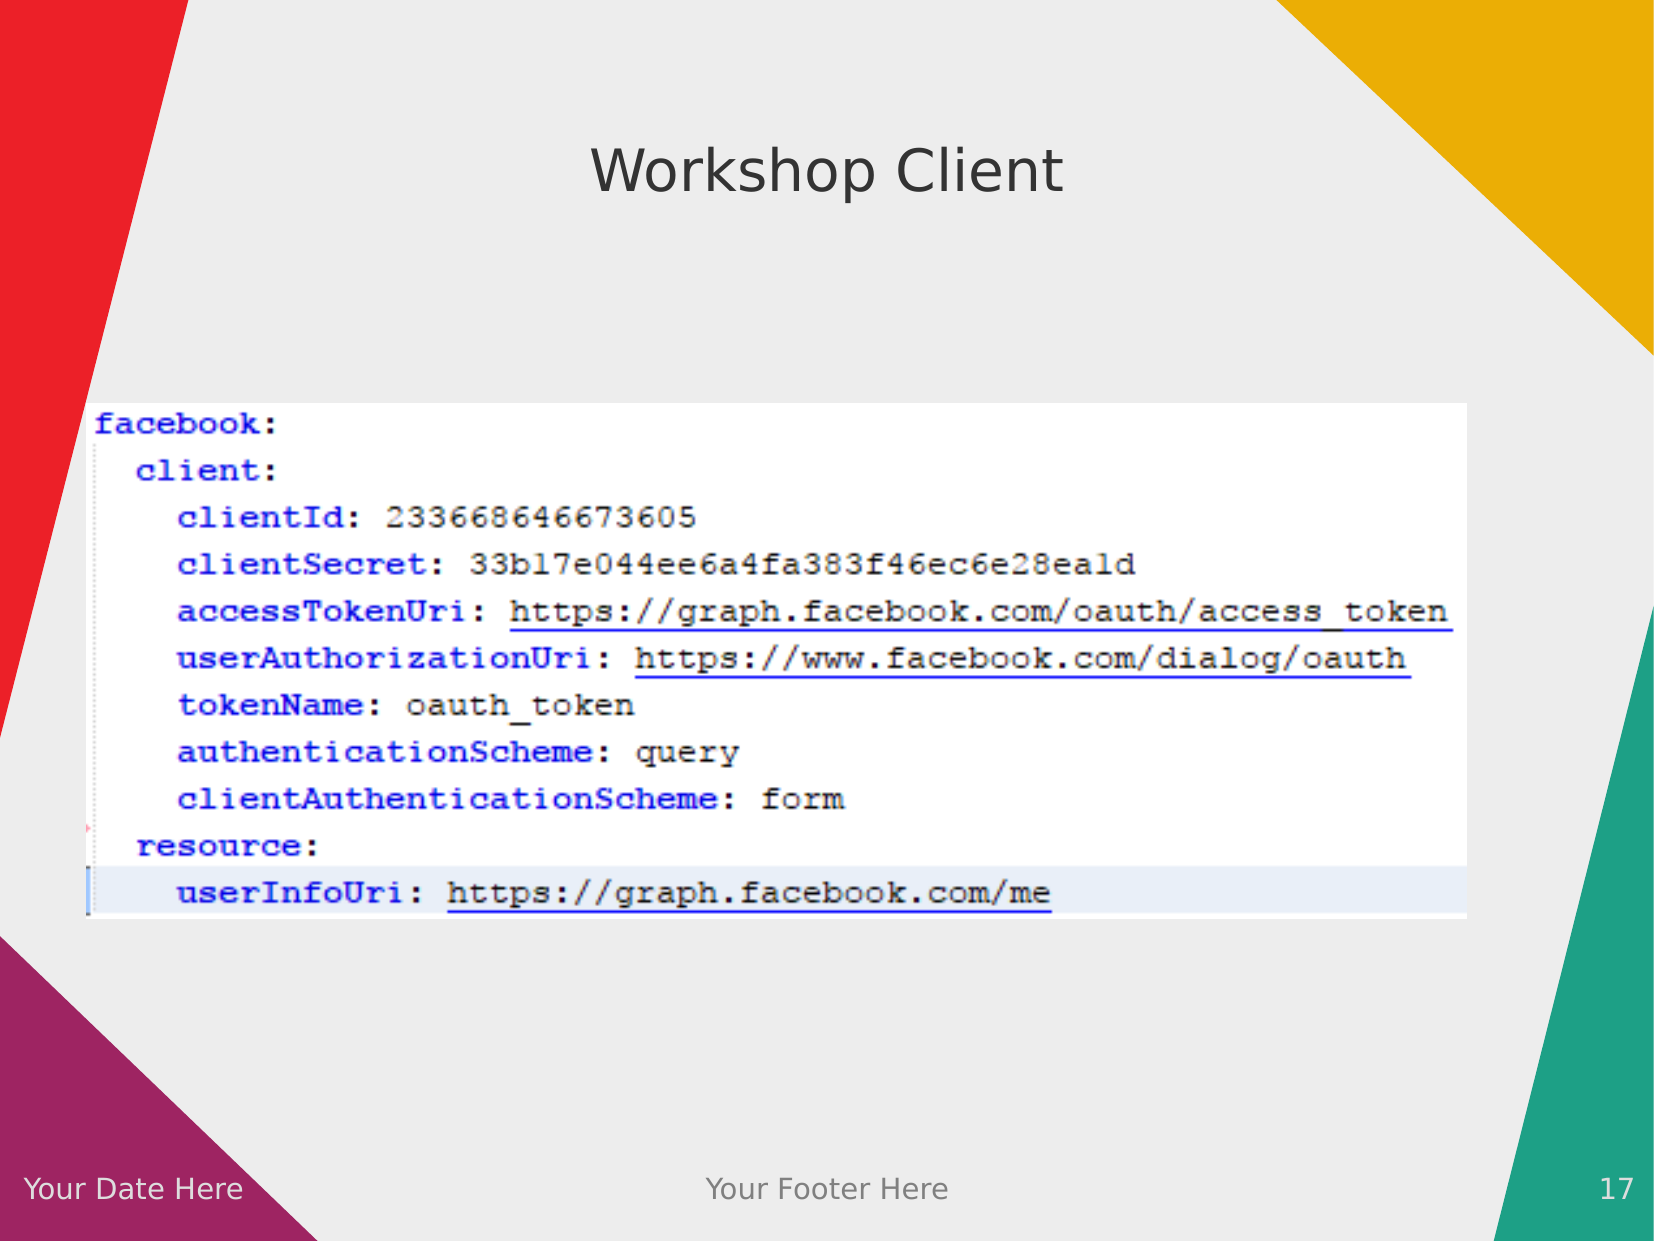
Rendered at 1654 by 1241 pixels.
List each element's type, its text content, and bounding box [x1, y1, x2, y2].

title Workshop Client [114, 73, 1539, 271]
picture [86, 403, 1467, 919]
